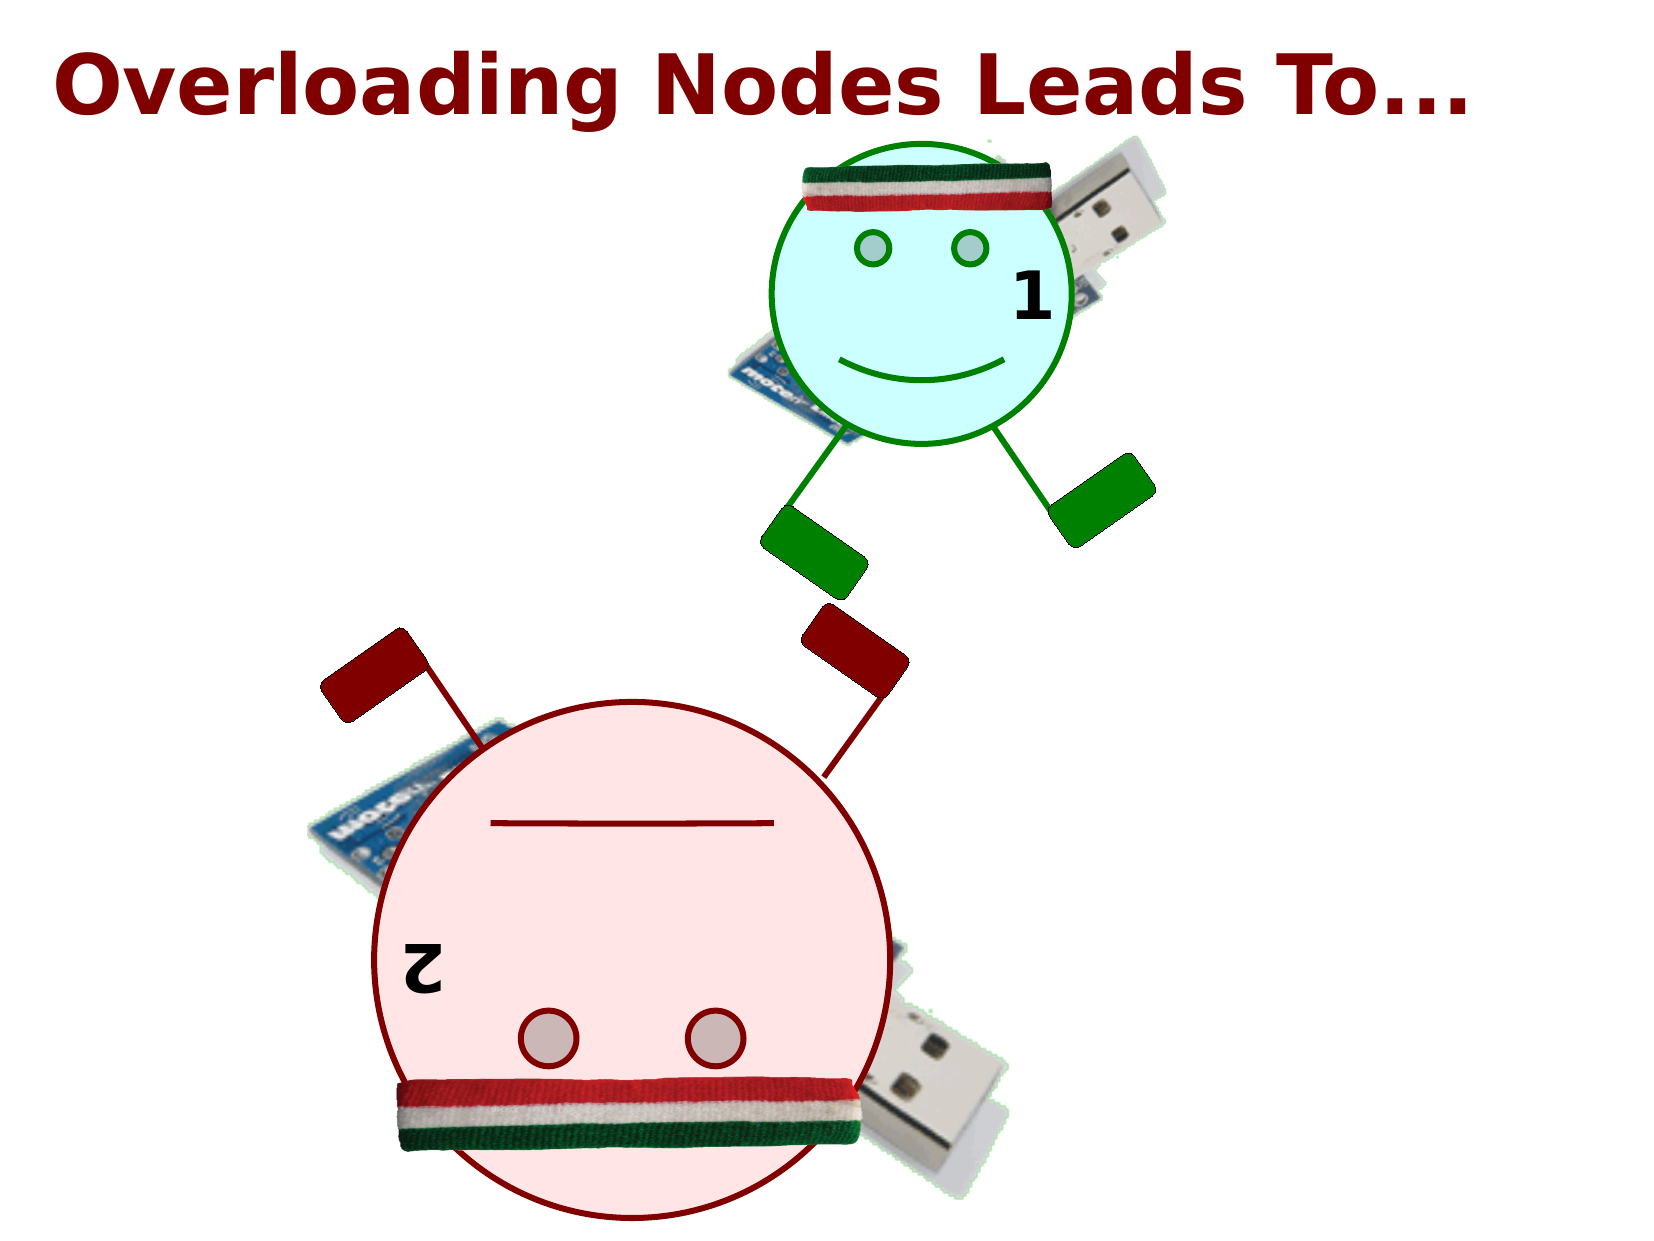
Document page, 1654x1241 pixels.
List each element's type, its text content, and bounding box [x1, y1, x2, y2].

text_box [459, 1152, 805, 1219]
picture [307, 716, 1012, 1203]
text_box [320, 627, 429, 723]
text_box [374, 701, 891, 1076]
text_box 2 [392, 921, 462, 1014]
picture [727, 162, 1167, 448]
text_box [801, 603, 910, 698]
text_box [760, 505, 869, 600]
picture [465, 716, 545, 747]
text_box [1048, 453, 1156, 548]
title Overloading Nodes Leads To... [52, 0, 1654, 173]
text_box [850, 143, 994, 162]
text_box [771, 204, 1072, 444]
text_box 1 [995, 250, 1058, 343]
